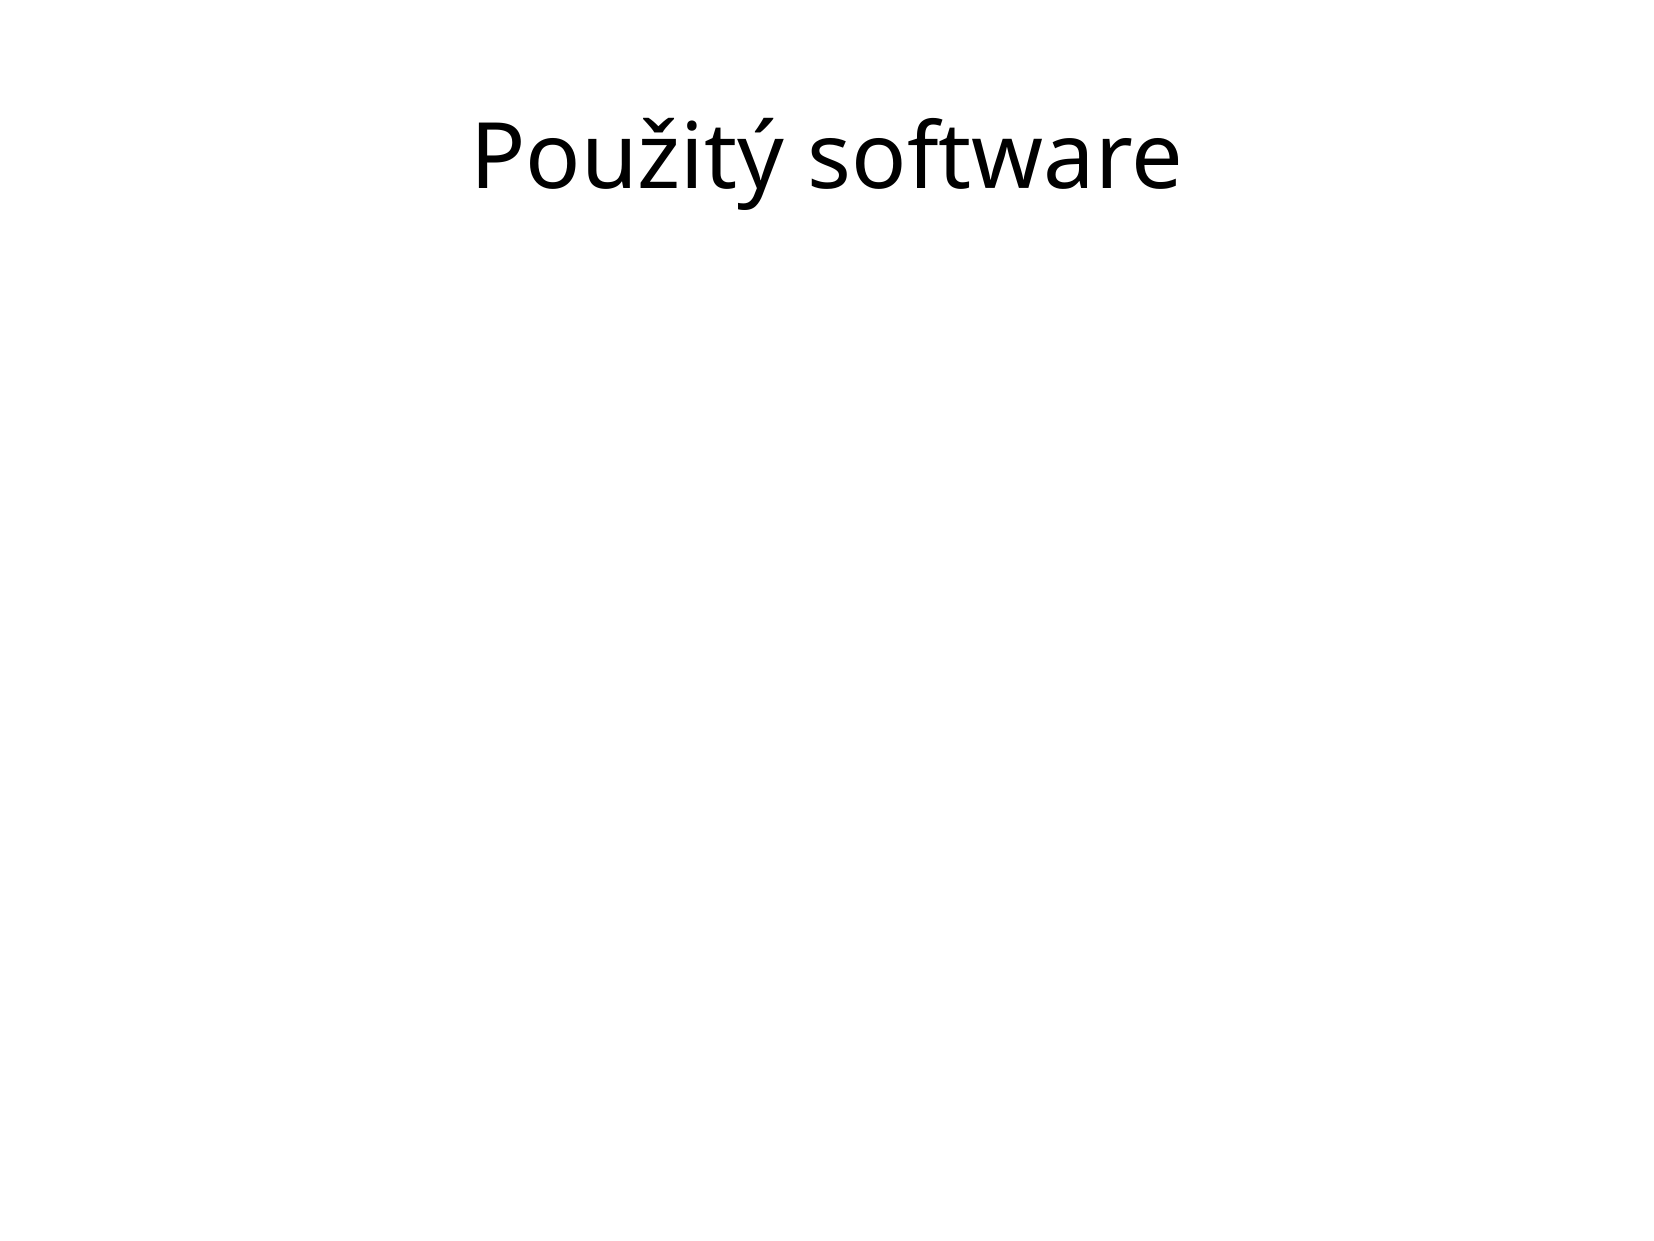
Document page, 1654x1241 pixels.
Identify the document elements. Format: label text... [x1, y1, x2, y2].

title Použitý software [82, 49, 1571, 257]
